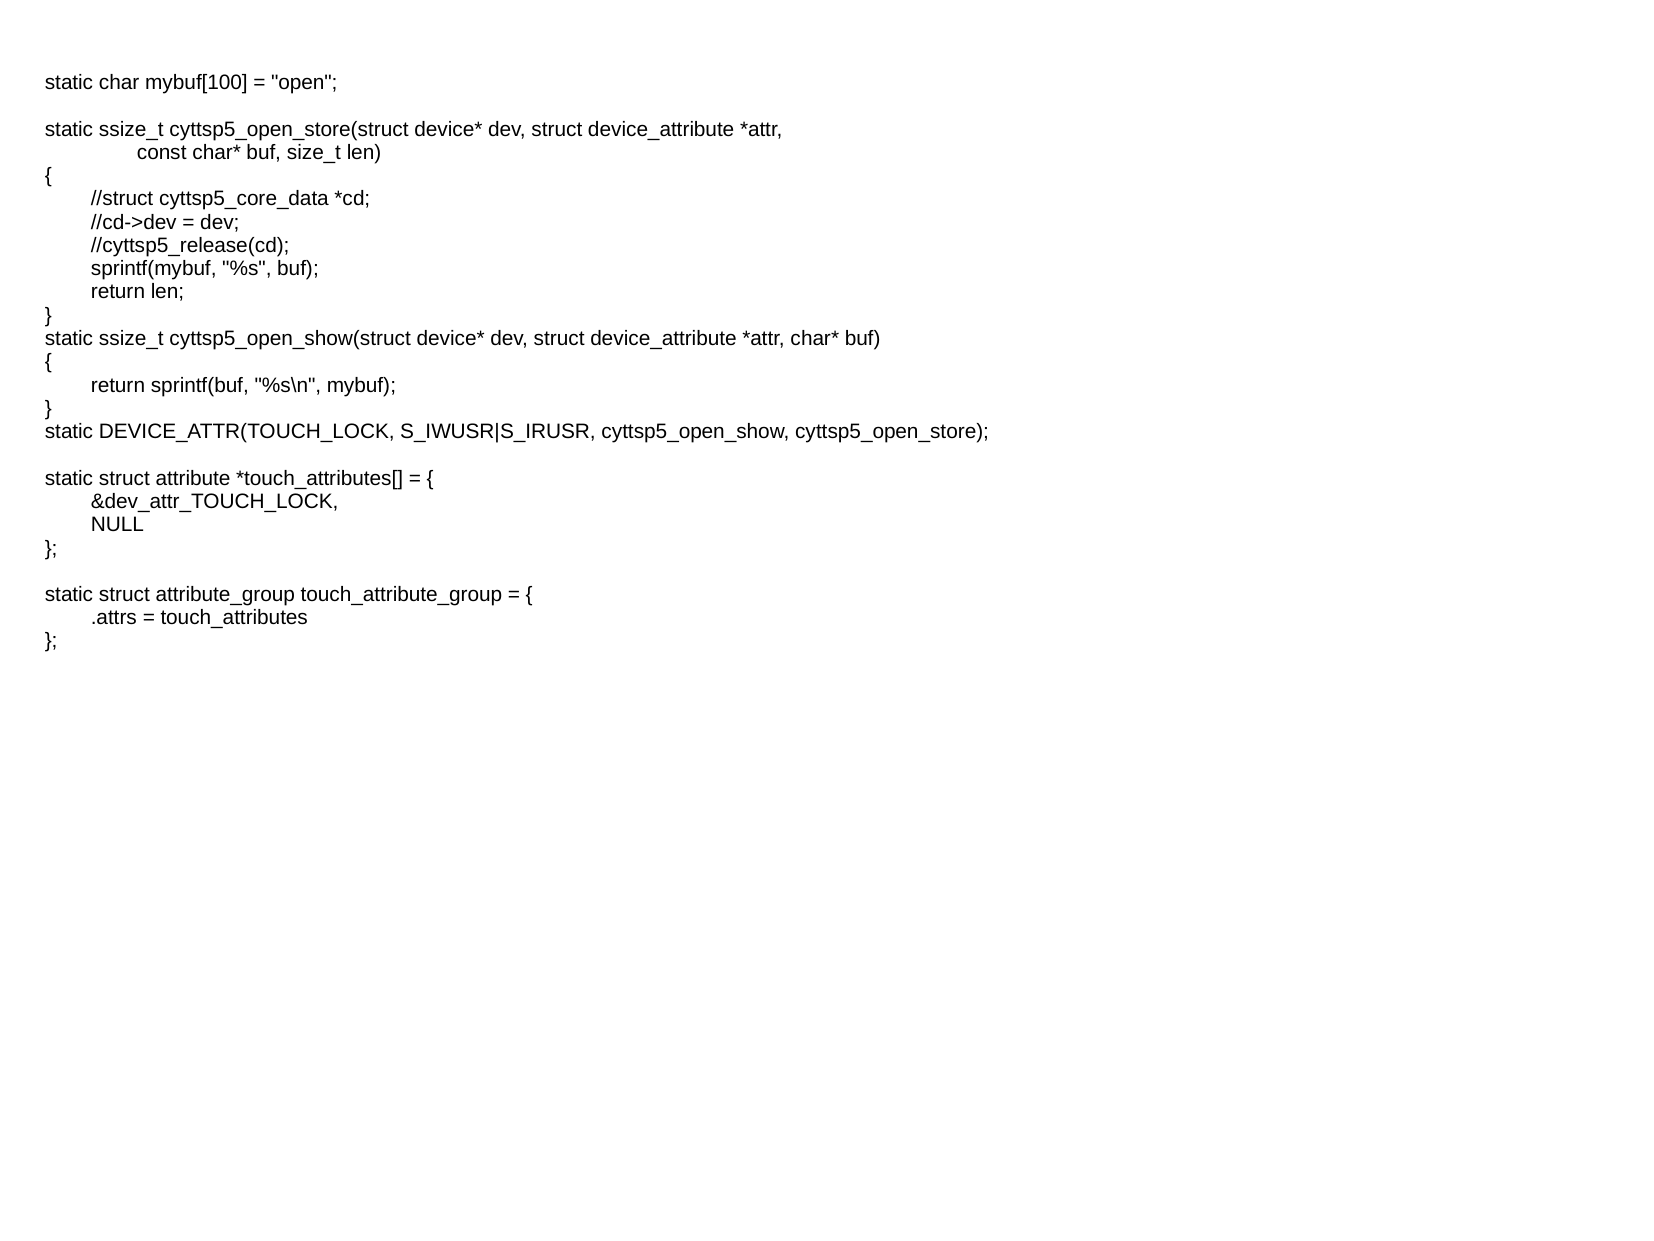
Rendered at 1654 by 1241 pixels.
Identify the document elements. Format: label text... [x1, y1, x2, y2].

text_box static char mybuf[100] = "open"; static ssize_t cyttsp5_open_store(struct device* dev, struct device_attribute *attr, const char* buf, size_t len) { //struct cyttsp5_core_data *cd; //cd->dev = dev; //cyttsp5_release(cd); sprintf(mybuf, "%s", buf); return len; } static ssize_t cyttsp5_open_show(struct device* dev, struct device_attribute *attr, char* buf) { return sprintf(buf, "%s\n", mybuf); } static DEVICE_ATTR(TOUCH_LOCK, S_IWUSR|S_IRUSR, cyttsp5_open_show, cyttsp5_open_store); static struct attribute *touch_attributes[] = { &dev_attr_TOUCH_LOCK, NULL }; static struct attribute_group touch_attribute_group = { .attrs = touch_attributes }; [30, 63, 1568, 1171]
